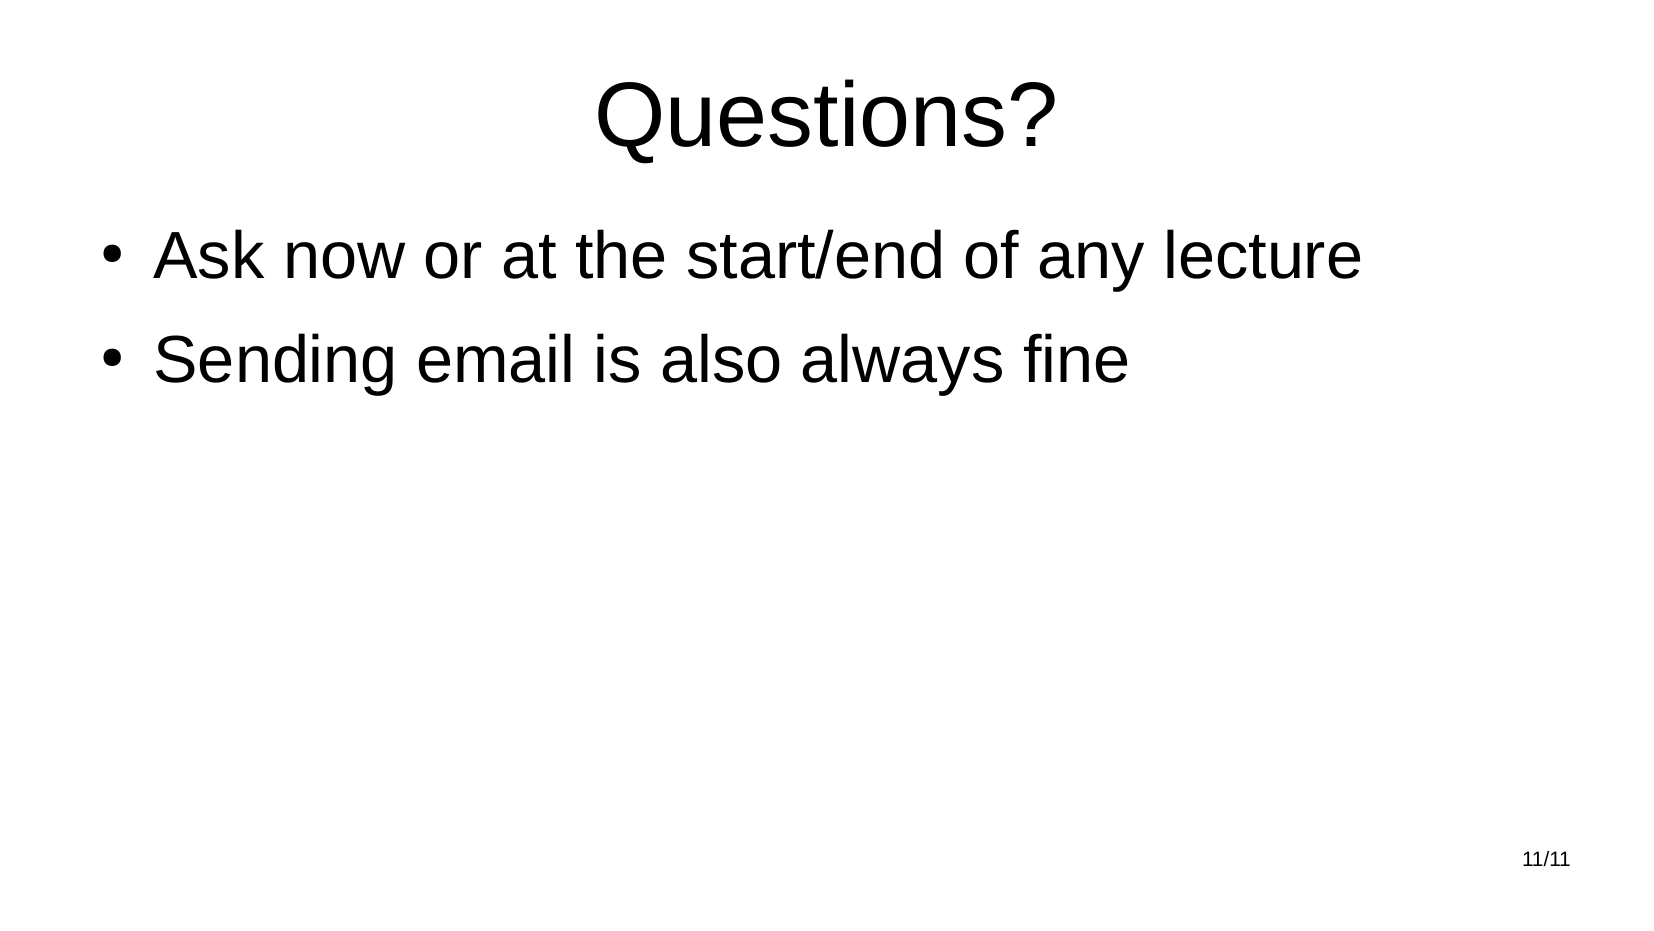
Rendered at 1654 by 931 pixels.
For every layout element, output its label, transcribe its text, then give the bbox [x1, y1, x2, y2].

title Questions? [82, 37, 1571, 193]
list Ask now or at the start/end of any lecture Sending email is also always fine [82, 217, 1571, 758]
